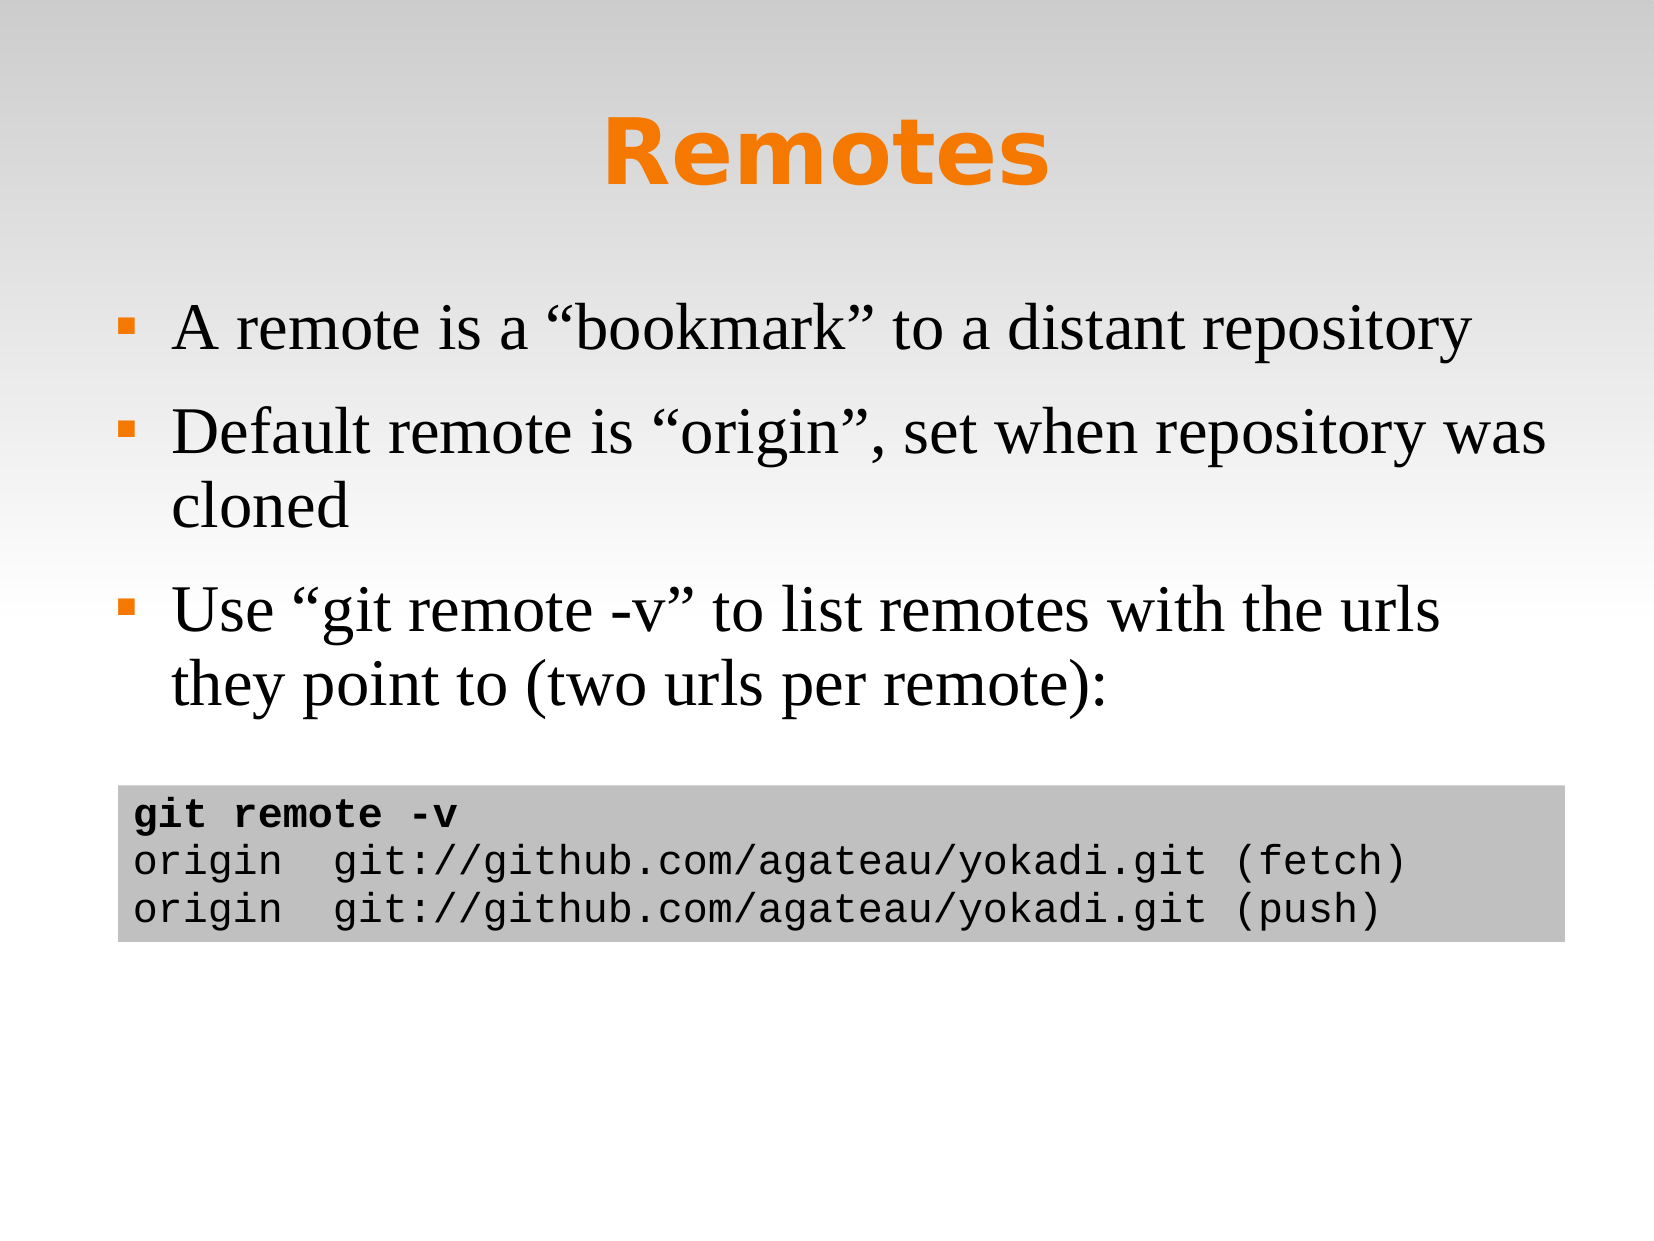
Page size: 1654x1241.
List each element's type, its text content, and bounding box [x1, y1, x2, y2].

title Remotes [82, 56, 1571, 250]
list A remote is a “bookmark” to a distant repository Default remote is “origin”, set when repository was cloned Use “git remote -v” to list remotes with the urls they point to (two urls per remote): [82, 290, 1571, 798]
text_box git remote -v origin git://github.com/agateau/yokadi.git (fetch) origin git://github.com/agateau/yokadi.git (push) [118, 785, 1565, 942]
